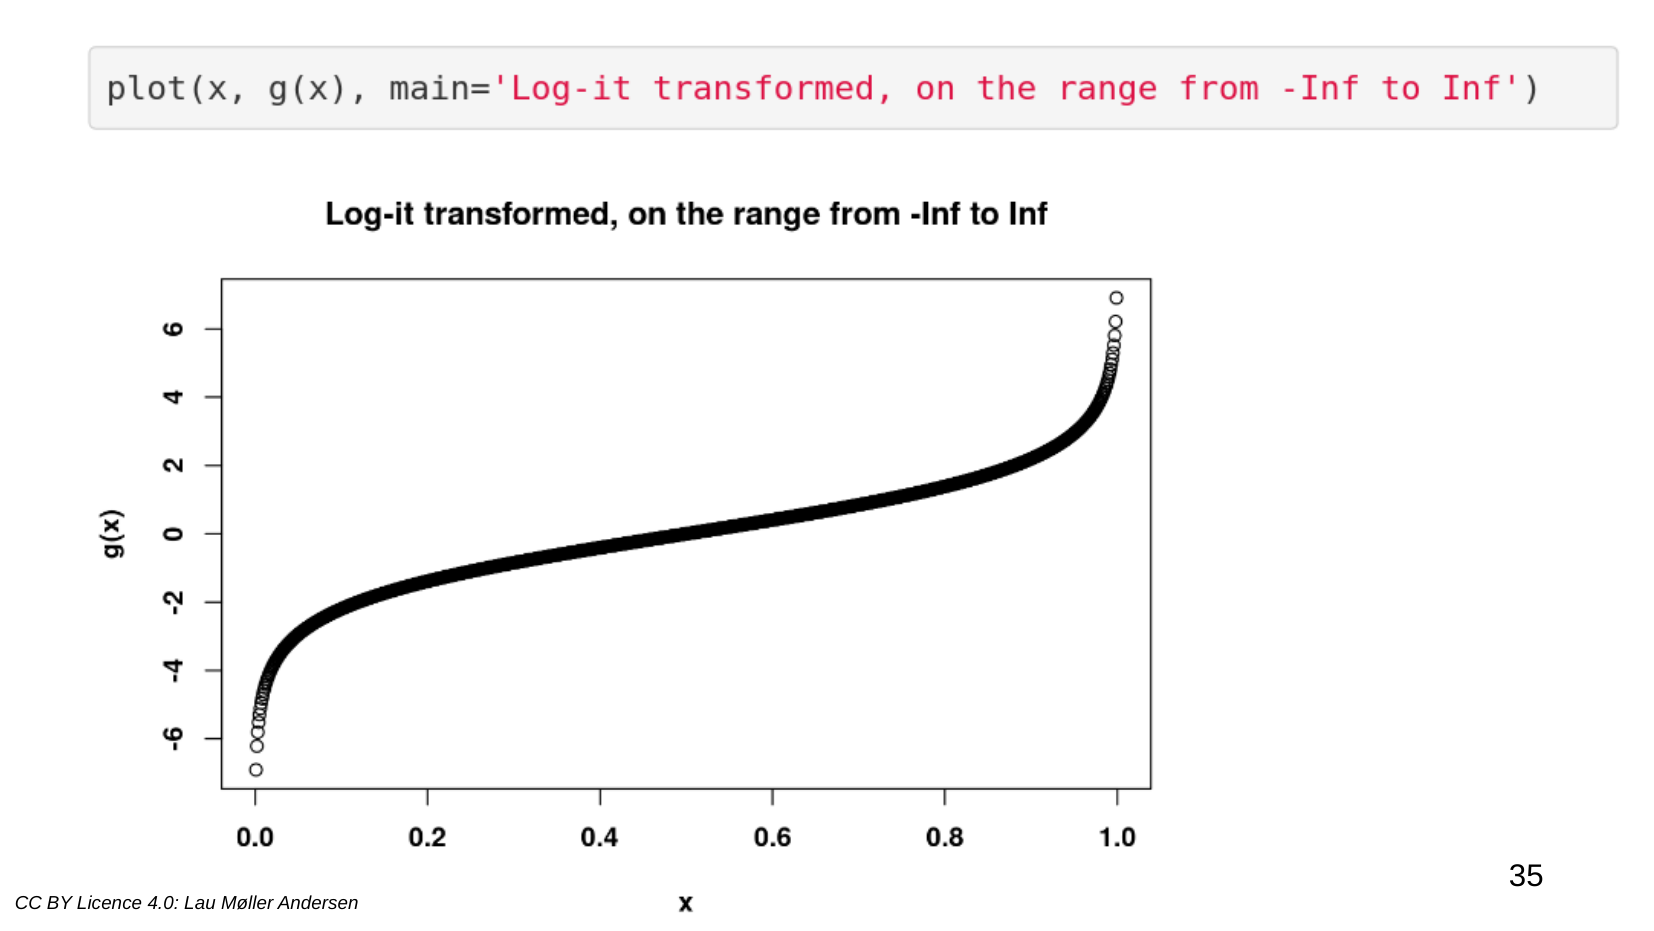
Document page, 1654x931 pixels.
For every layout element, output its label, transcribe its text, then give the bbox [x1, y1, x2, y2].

picture [4, 8, 1654, 930]
text_box CC BY Licence 4.0: Lau Møller Andersen [0, 885, 388, 921]
text_box <nummer> [1494, 850, 1654, 921]
